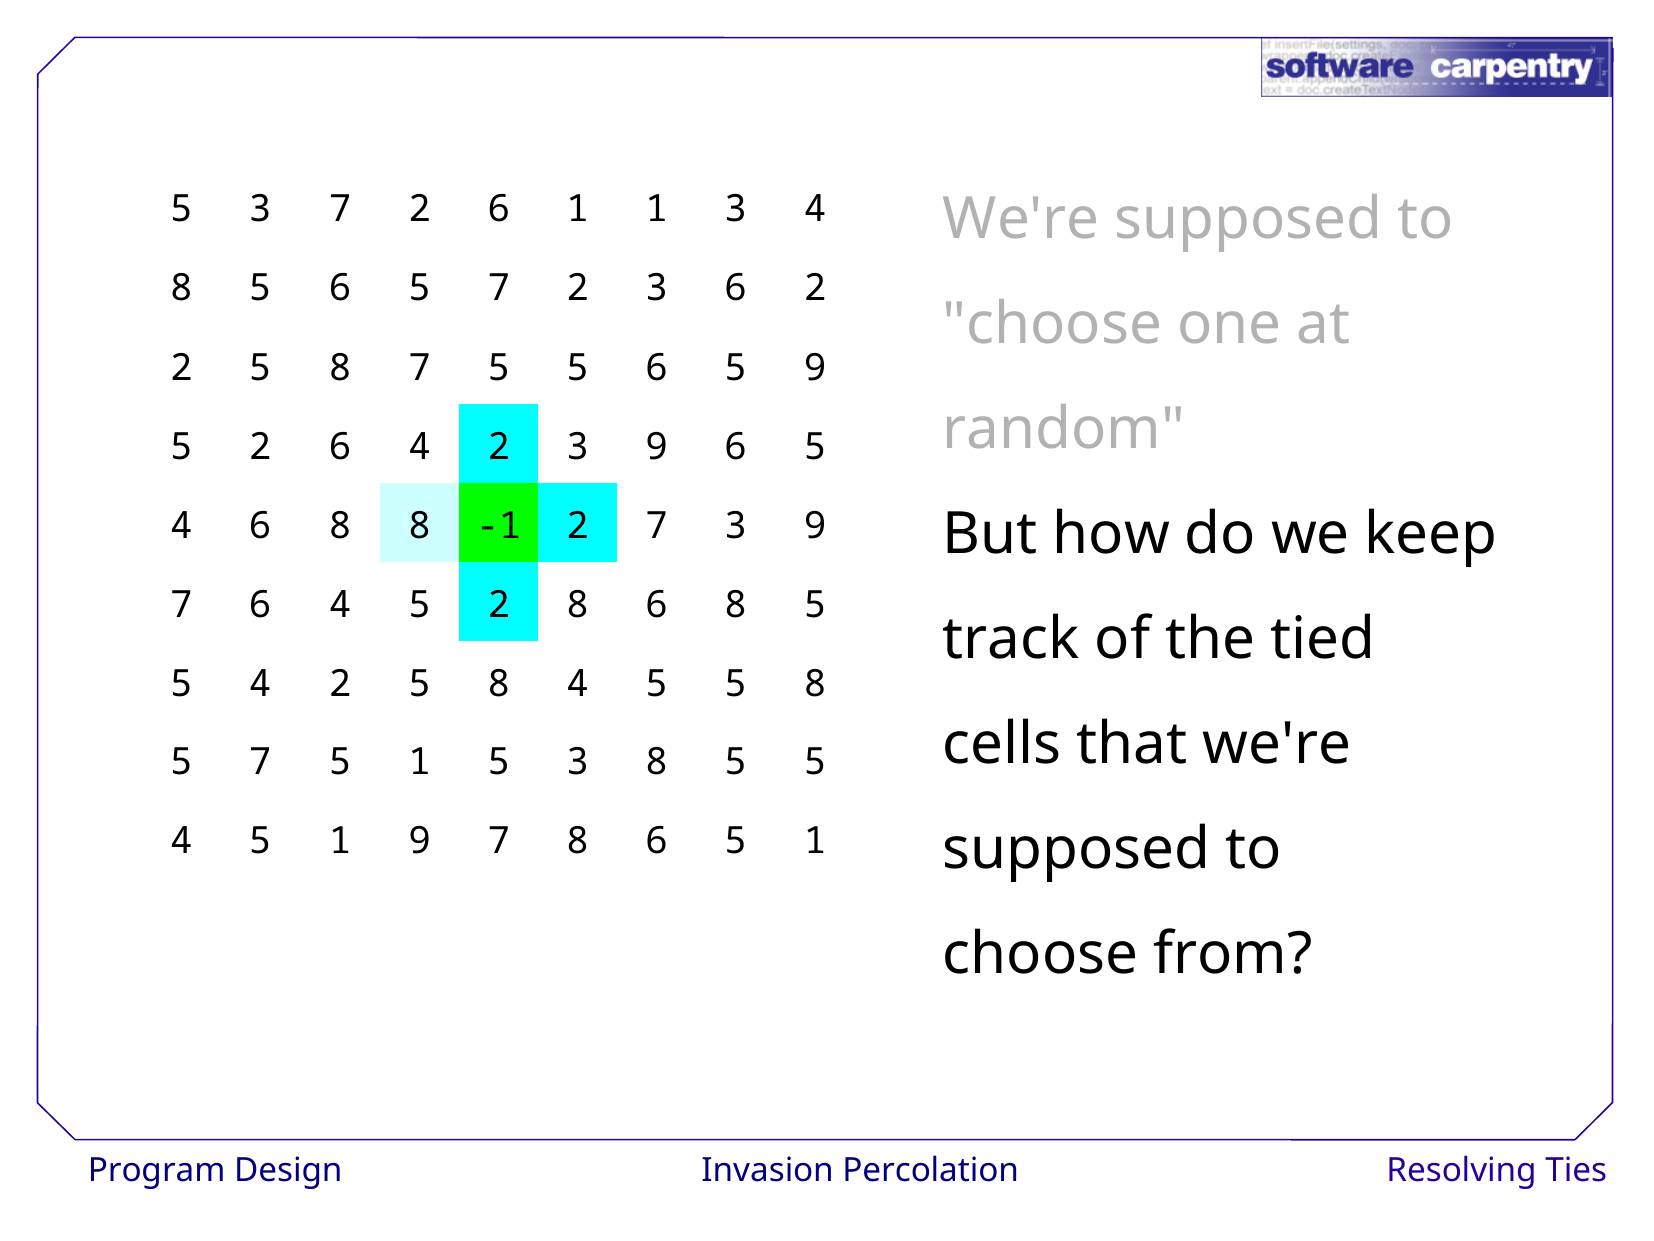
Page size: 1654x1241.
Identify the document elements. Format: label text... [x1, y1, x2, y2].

table_cell 3 [696, 483, 775, 562]
table_cell 8 [300, 483, 380, 562]
table_cell 7 [221, 720, 300, 799]
table_cell 5 [775, 720, 855, 799]
table_cell 2 [459, 404, 538, 483]
table_cell 7 [617, 483, 696, 562]
table_cell 5 [380, 641, 459, 720]
table_cell 8 [142, 245, 221, 326]
table_header 3 [221, 166, 300, 245]
table_cell 5 [380, 245, 459, 326]
table_cell 3 [538, 404, 617, 483]
table_header 1 [538, 166, 617, 245]
table_cell 4 [142, 799, 221, 878]
table_cell 5 [696, 326, 775, 404]
table_header 7 [300, 166, 380, 245]
table_cell 8 [538, 562, 617, 641]
table_cell 8 [617, 720, 696, 799]
table_cell 2 [142, 326, 221, 404]
table_cell 6 [617, 799, 696, 878]
table_cell 4 [300, 562, 380, 641]
table_cell 5 [300, 720, 380, 799]
table_cell 7 [380, 326, 459, 404]
table_cell 7 [459, 799, 538, 878]
table_cell 2 [300, 641, 380, 720]
table_cell 5 [142, 404, 221, 483]
table_cell 8 [380, 483, 459, 562]
table_cell 5 [696, 641, 775, 720]
table_cell 5 [221, 326, 300, 404]
table_cell 6 [617, 562, 696, 641]
table_header 2 [380, 166, 459, 245]
table_cell 2 [538, 245, 617, 326]
table_cell 8 [775, 641, 855, 720]
table_cell 2 [221, 404, 300, 483]
table_cell 3 [617, 245, 696, 326]
table_cell 9 [380, 799, 459, 878]
table_cell 6 [696, 245, 775, 326]
table_cell 4 [538, 641, 617, 720]
table_cell 5 [221, 799, 300, 878]
table_header 5 [142, 166, 221, 245]
table_cell 5 [696, 799, 775, 878]
table_cell 5 [459, 720, 538, 799]
table_cell 1 [775, 799, 855, 878]
picture [1261, 39, 1613, 97]
text_box We're supposed to "choose one at random" But how do we keep track of the tied cells that we're supposed to choose from? [928, 137, 1513, 993]
table_cell 4 [221, 641, 300, 720]
table_cell 7 [459, 245, 538, 326]
table_cell 6 [300, 245, 380, 326]
table_cell 6 [617, 326, 696, 404]
table_cell 8 [538, 799, 617, 878]
table_cell 1 [380, 720, 459, 799]
table_cell 4 [380, 404, 459, 483]
table_cell 5 [696, 720, 775, 799]
table_cell 9 [617, 404, 696, 483]
table_cell 5 [775, 562, 855, 641]
table_header 6 [459, 166, 538, 245]
table_cell 2 [538, 483, 617, 562]
table_header 3 [696, 166, 775, 245]
table_cell 6 [300, 404, 380, 483]
table_cell 2 [459, 562, 538, 641]
table_cell 8 [300, 326, 380, 404]
table_cell 5 [221, 245, 300, 326]
table_cell 6 [696, 404, 775, 483]
table_cell -1 [459, 483, 538, 562]
table_cell 5 [775, 404, 855, 483]
table_cell 5 [380, 562, 459, 641]
table_cell 4 [142, 483, 221, 562]
table_cell 6 [221, 483, 300, 562]
table_header 1 [617, 166, 696, 245]
table_cell 5 [617, 641, 696, 720]
table_cell 1 [300, 799, 380, 878]
table_cell 6 [221, 562, 300, 641]
table_cell 8 [459, 641, 538, 720]
table_cell 9 [775, 483, 855, 562]
table_cell 9 [775, 326, 855, 404]
table_cell 5 [142, 641, 221, 720]
table_cell 7 [142, 562, 221, 641]
table_header 4 [775, 166, 855, 245]
table_cell 2 [775, 245, 855, 326]
table_cell 5 [142, 720, 221, 799]
table_cell 5 [459, 326, 538, 404]
table_cell 5 [538, 326, 617, 404]
table_cell 8 [696, 562, 775, 641]
table_cell 3 [538, 720, 617, 799]
